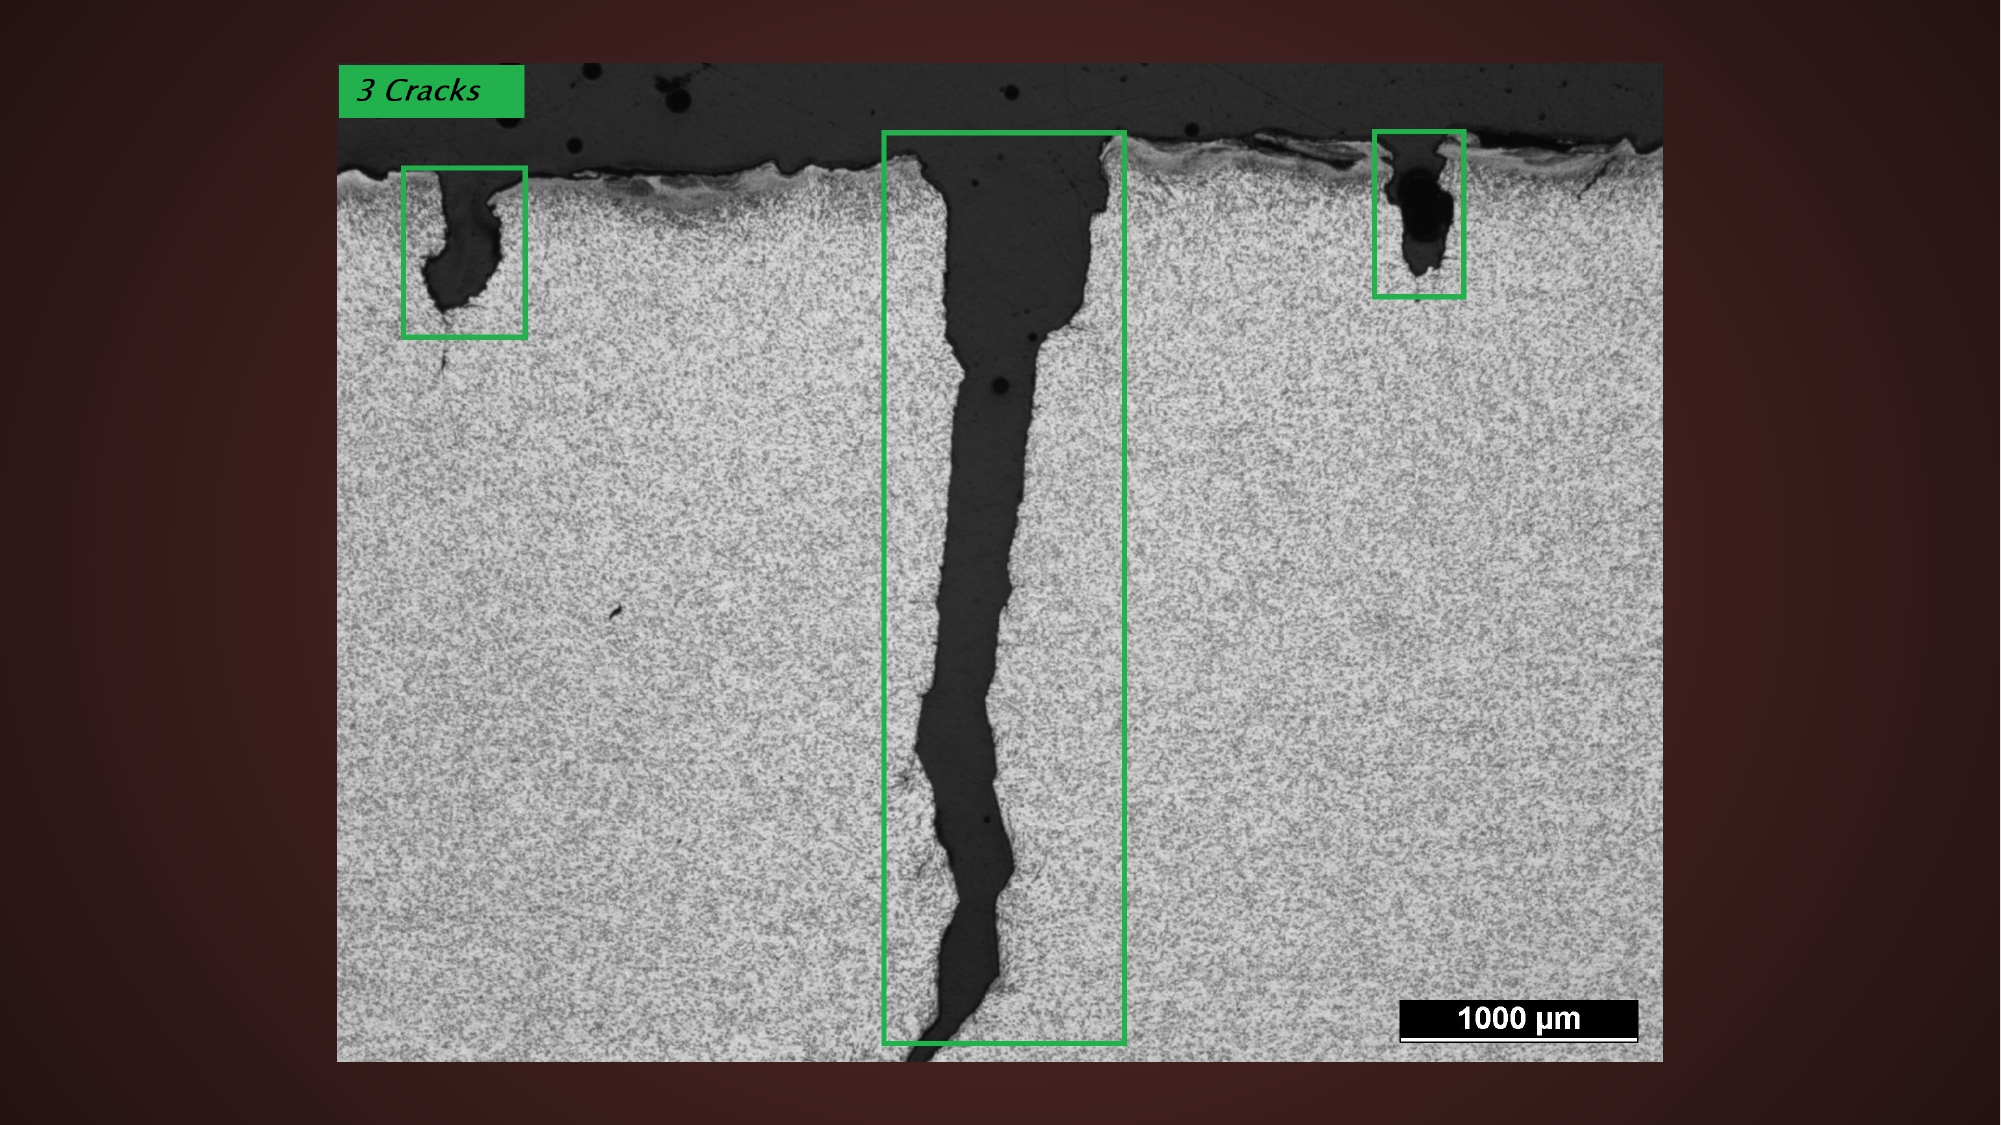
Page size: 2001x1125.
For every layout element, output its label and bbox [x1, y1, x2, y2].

picture [337, 63, 1663, 1062]
